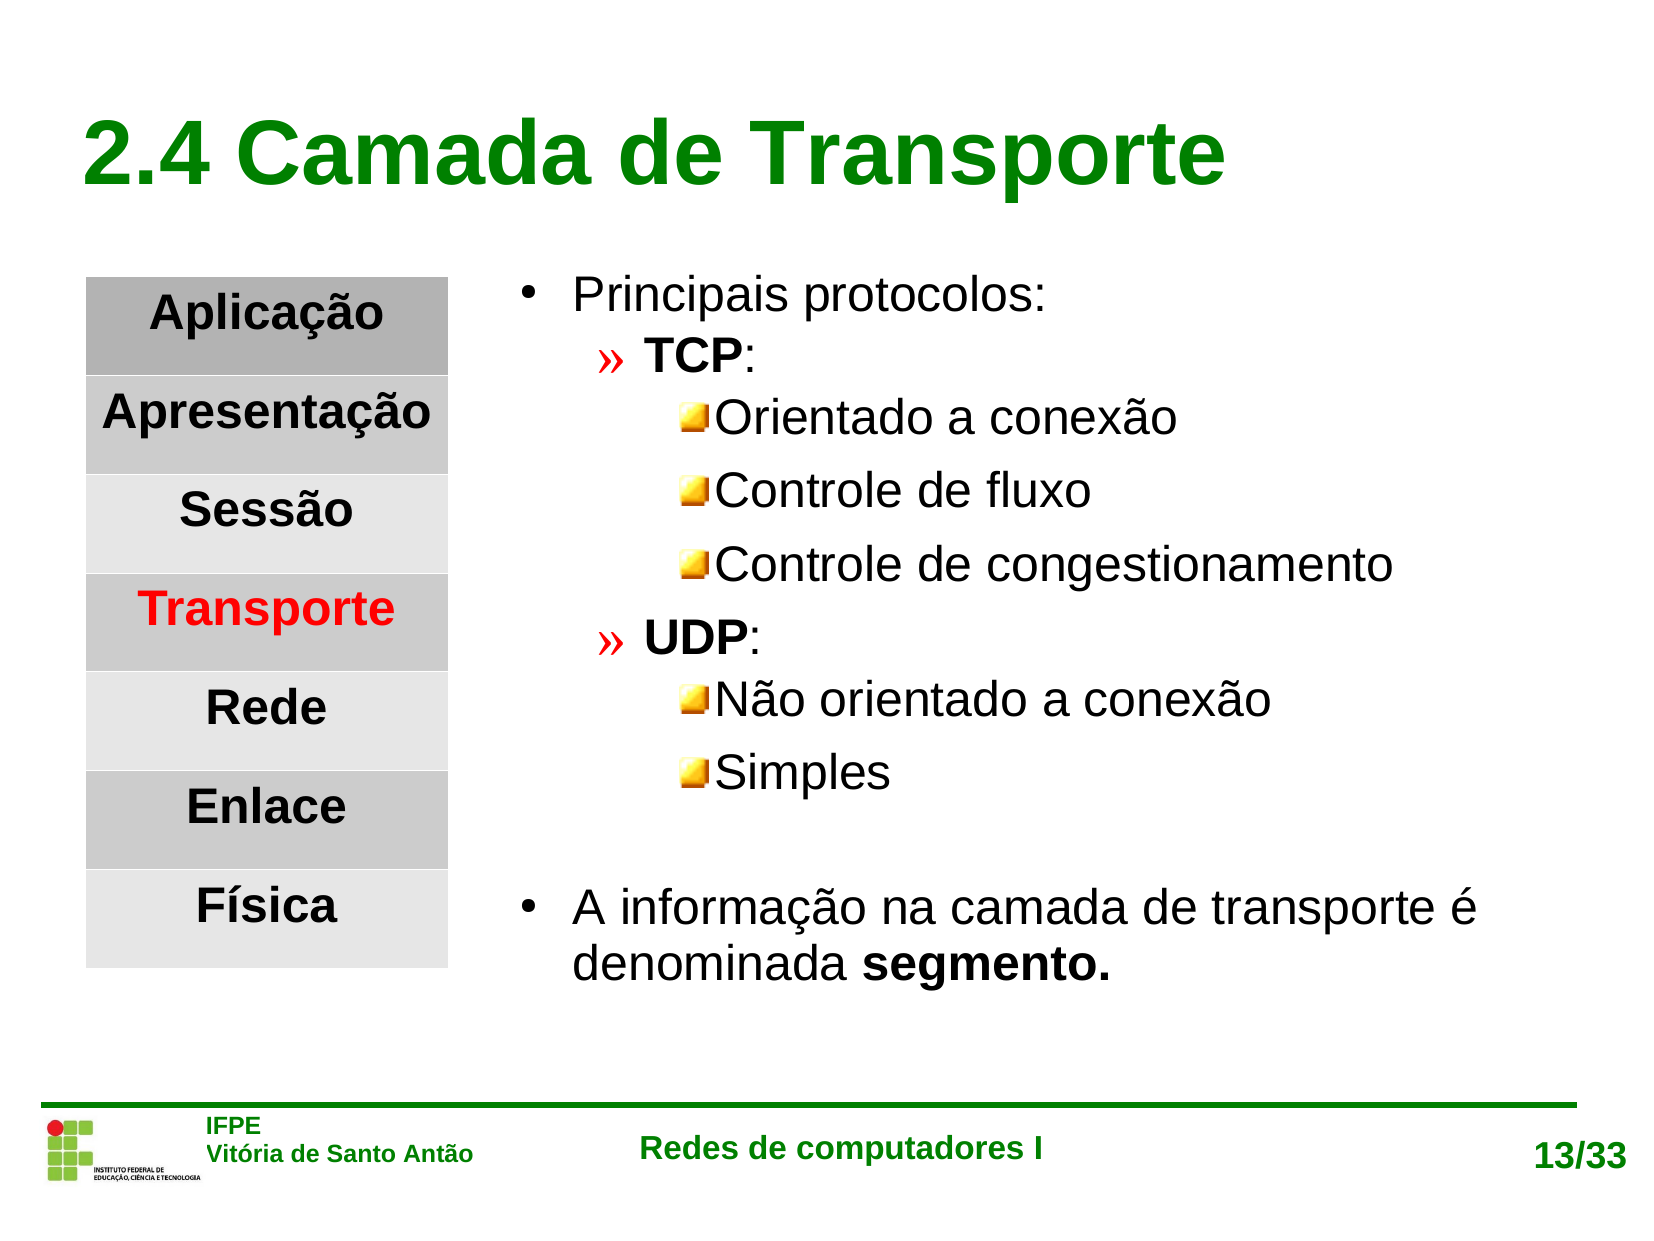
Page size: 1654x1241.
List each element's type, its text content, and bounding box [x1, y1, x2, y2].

list Principais protocolos: TCP: Orientado a conexão Controle de fluxo Controle de congestionamento UDP: Não orientado a conexão Simples A informação na camada de transporte é denominada segmento. [501, 265, 1625, 1241]
table_cell Sessão [86, 475, 448, 573]
table_cell Rede [86, 672, 448, 770]
table_header Aplicação [86, 277, 448, 375]
table_cell Enlace [86, 771, 448, 869]
table_cell Apresentação [86, 376, 448, 474]
picture [39, 1111, 207, 1191]
table_cell Transporte [86, 574, 448, 671]
table_cell Física [86, 870, 448, 968]
title 2.4 Camada de Transporte [82, 49, 1571, 257]
